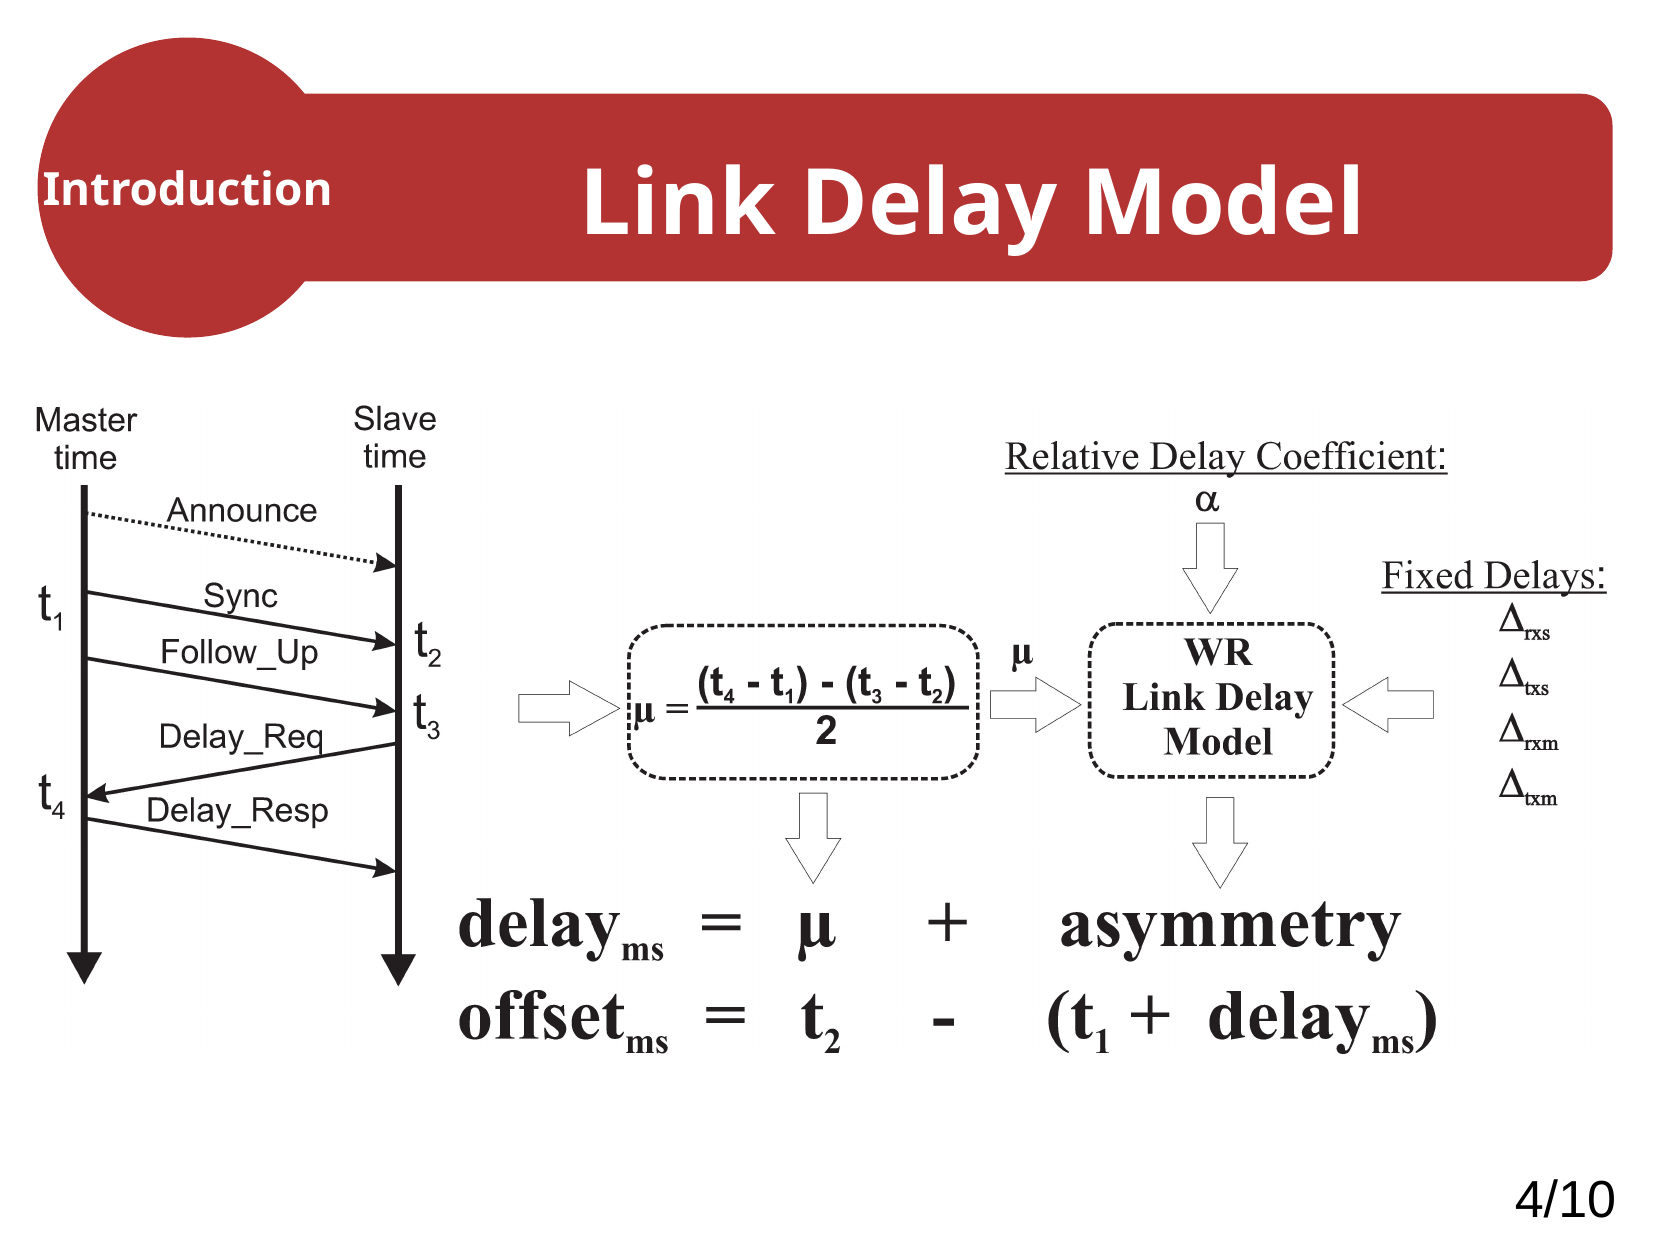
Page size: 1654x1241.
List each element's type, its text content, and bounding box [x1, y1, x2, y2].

picture [34, 405, 1607, 1054]
text_box [305, 93, 1613, 282]
text_box Introduction [37, 37, 338, 338]
text_box 4/10 [1500, 1162, 1654, 1241]
text_box Link Delay Model [565, 128, 1352, 247]
